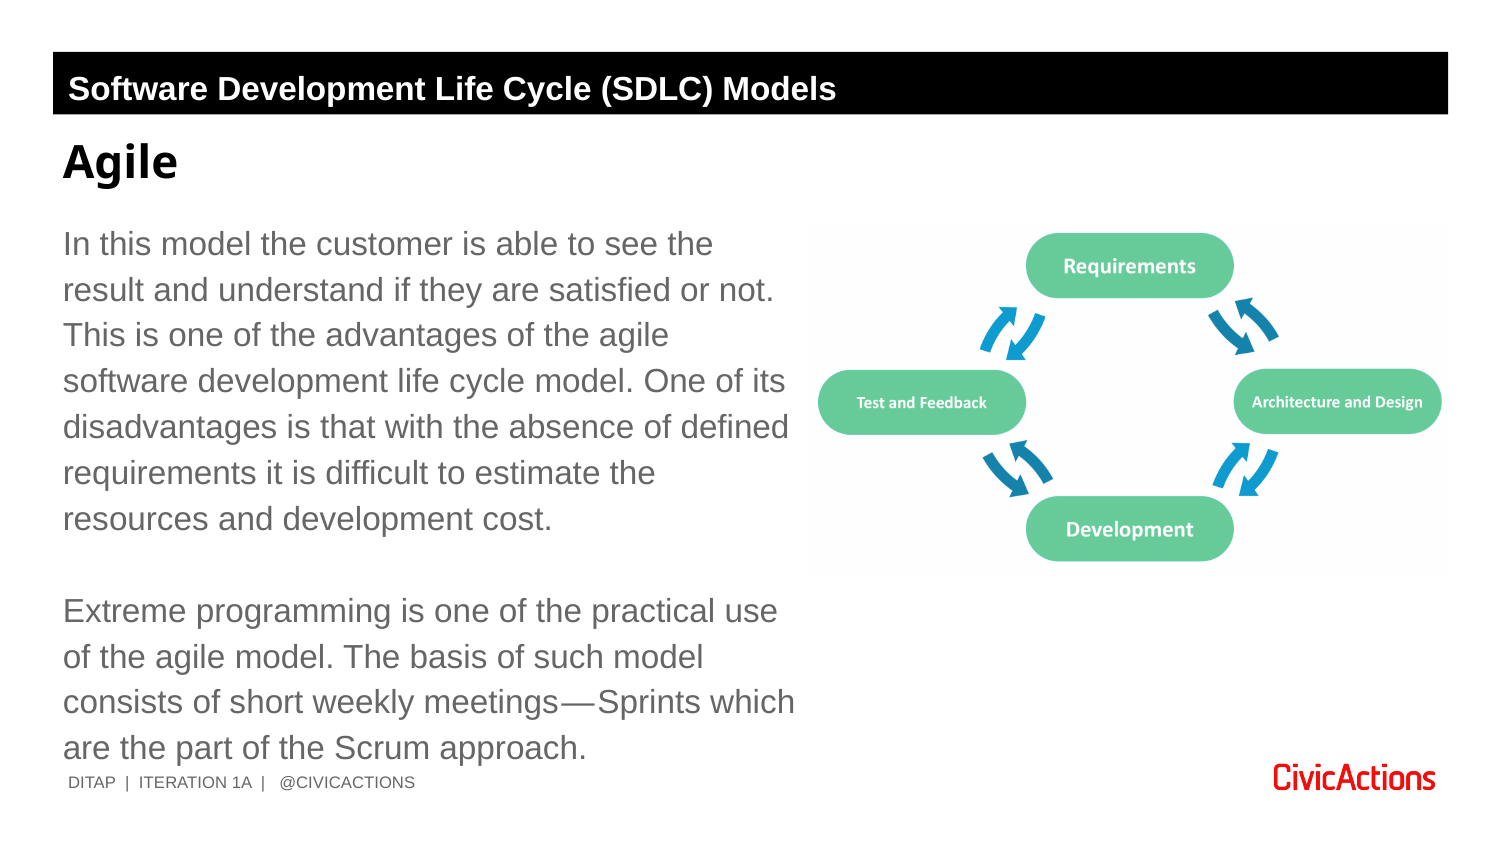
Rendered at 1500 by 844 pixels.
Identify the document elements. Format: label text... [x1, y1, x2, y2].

picture [809, 218, 1450, 579]
list In this model the customer is able to see the result and understand if they are satisfied or not. This is one of the advantages of the agile software development life cycle model. One of its disadvantages is that with the absence of defined requirements it is difficult to estimate the resources and development cost. Extreme programming is one of the practical use of the agile model. The basis of such model consists of short weekly meetings — Sprints which are the part of the Scrum approach. [53, 206, 810, 763]
title Software Development Life Cycle (SDLC) Models [53, 51, 1449, 115]
list Agile [53, 123, 304, 206]
picture [1271, 758, 1438, 795]
